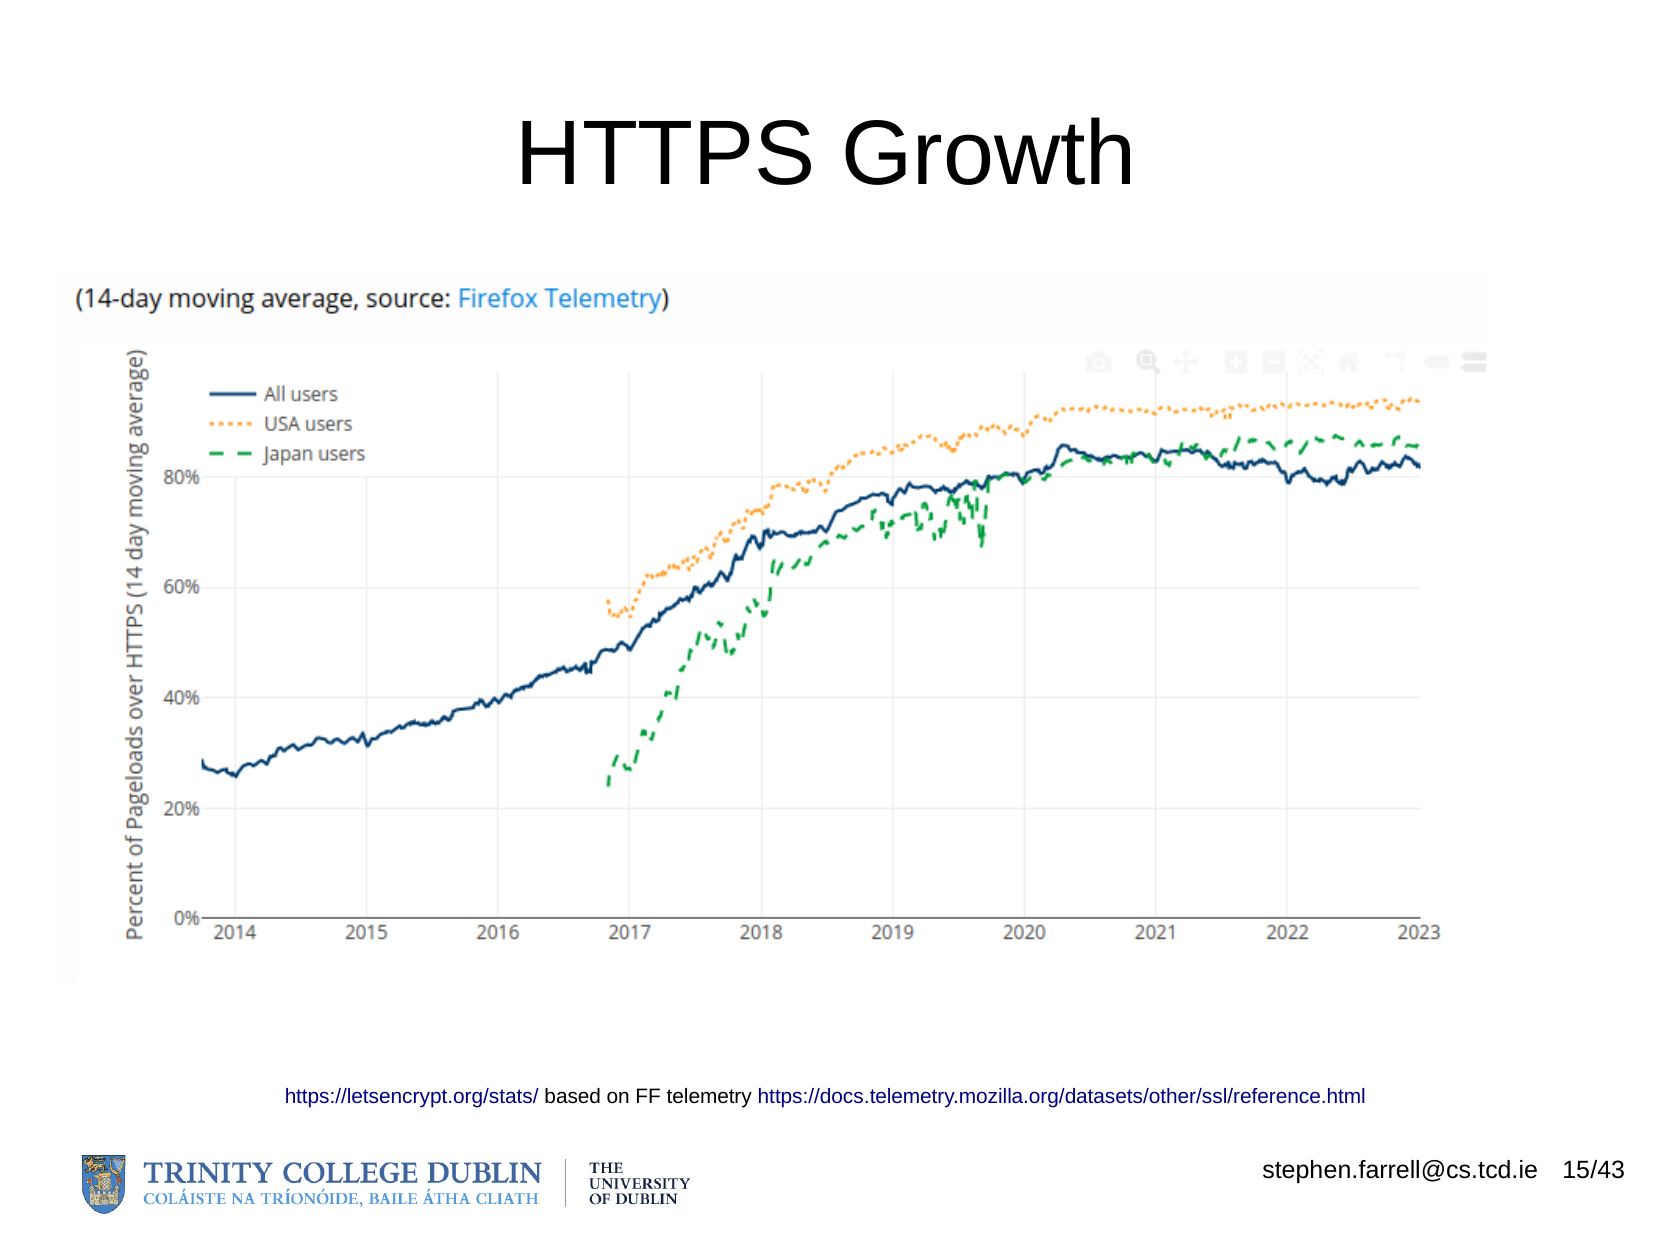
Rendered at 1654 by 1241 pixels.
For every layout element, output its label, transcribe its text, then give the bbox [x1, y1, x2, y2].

picture [82, 1155, 694, 1214]
picture [55, 270, 1488, 980]
title HTTPS Growth [82, 49, 1571, 257]
text_box https://letsencrypt.org/stats/ based on FF telemetry https://docs.telemetry.mozilla.org/datasets/other/ssl/reference.html [270, 1077, 1394, 1186]
